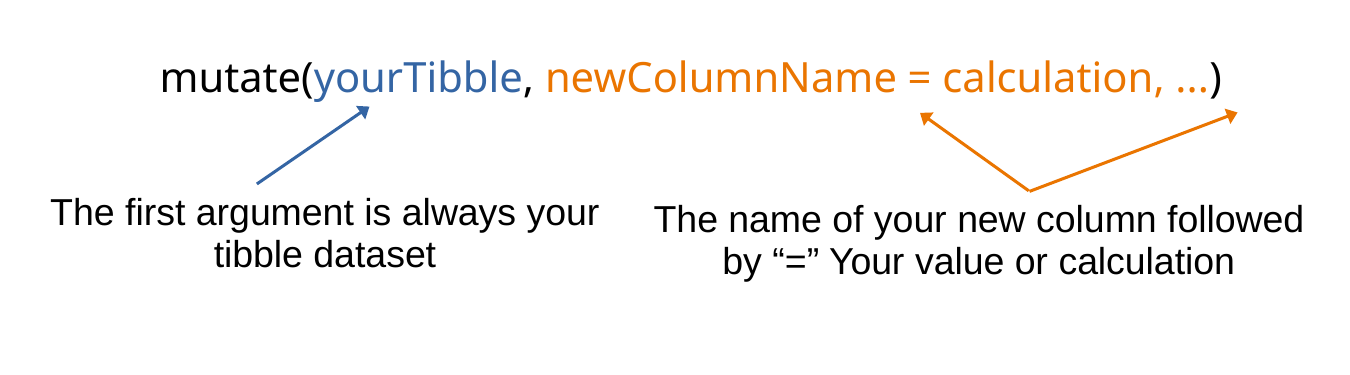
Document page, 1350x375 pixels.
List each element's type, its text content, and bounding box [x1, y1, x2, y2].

text_box The name of your new column followed by “=” Your value or calculation [617, 190, 1341, 301]
subtitle mutate(yourTibble, newColumnName = calculation, ...) [0, 0, 1350, 170]
text_box The first argument is always your tibble dataset [6, 183, 644, 297]
